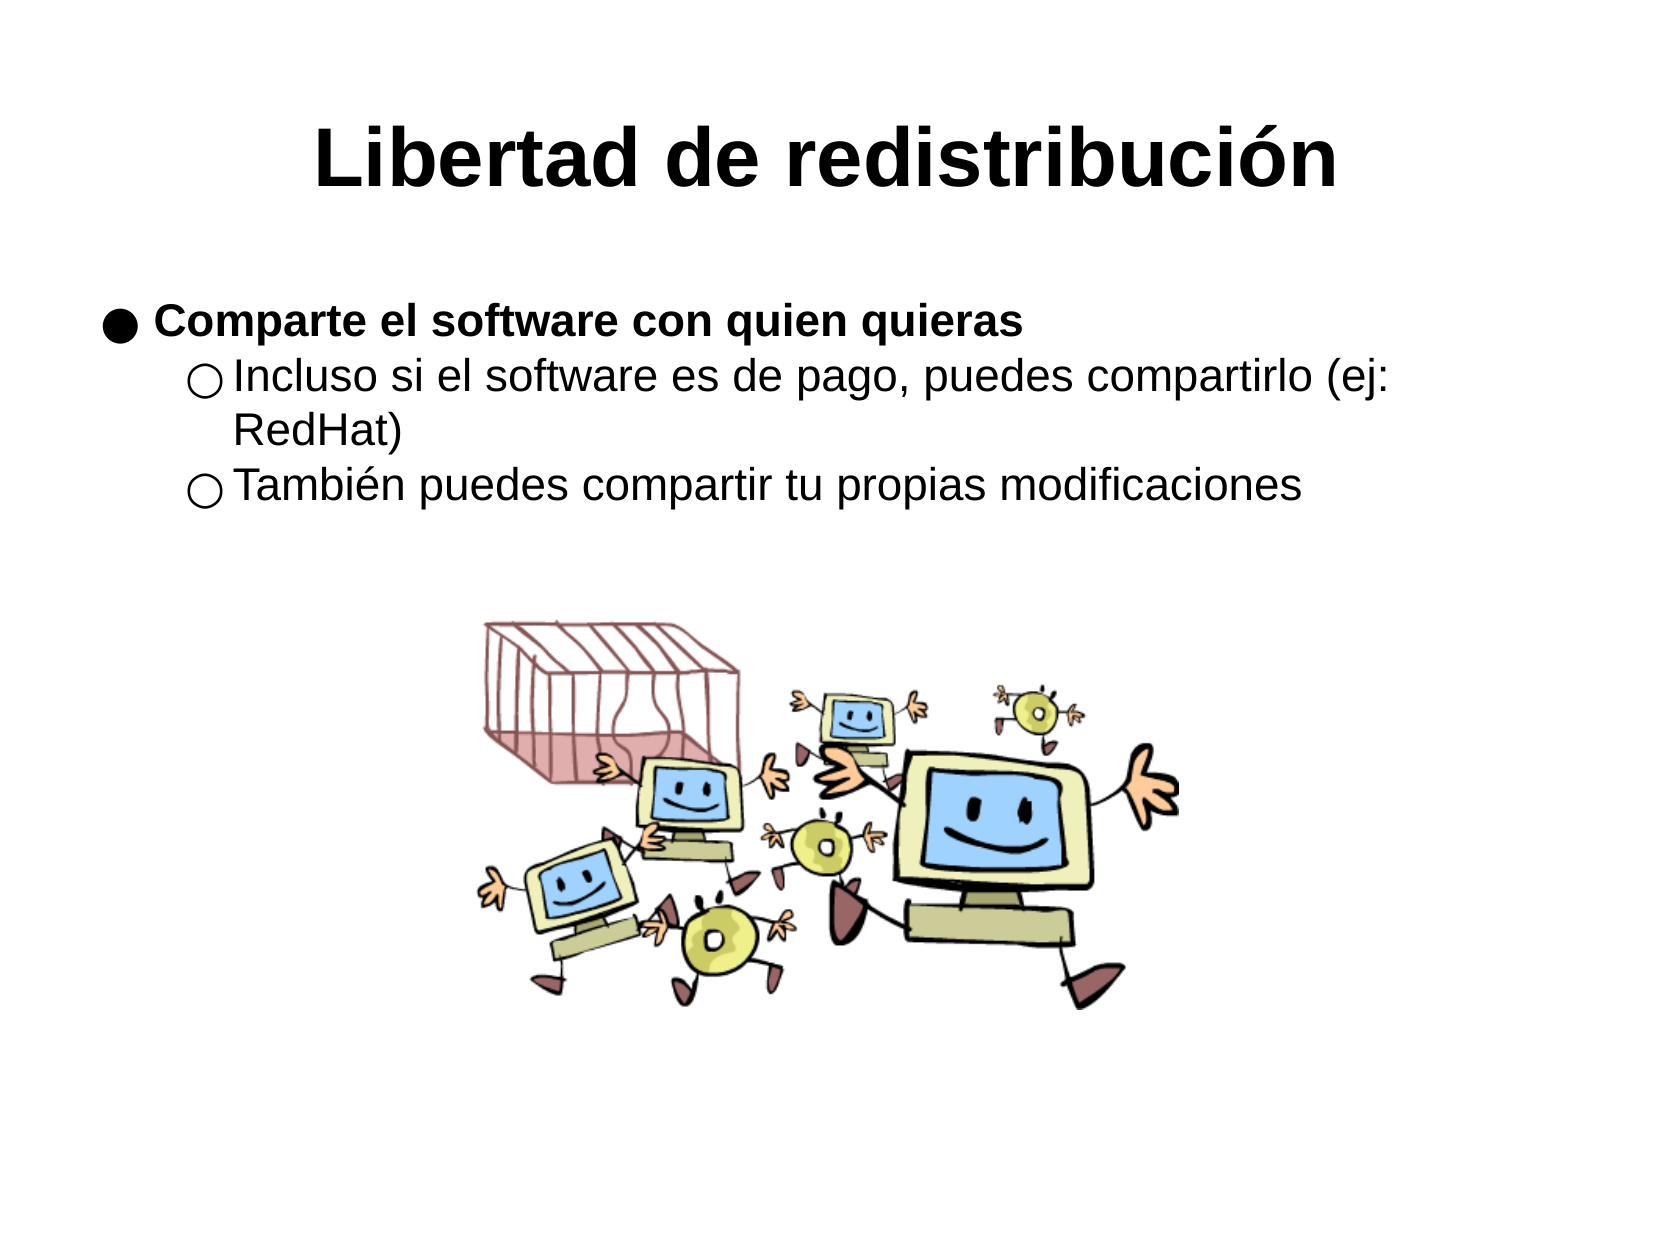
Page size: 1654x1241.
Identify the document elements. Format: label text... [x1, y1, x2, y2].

text_box Libertad de redistribución [82, 49, 1571, 257]
text_box Comparte el software con quien quieras Incluso si el software es de pago, puedes compartirlo (ej: RedHat) También puedes compartir tu propias modificaciones [82, 290, 1571, 1010]
picture [475, 618, 1179, 1010]
